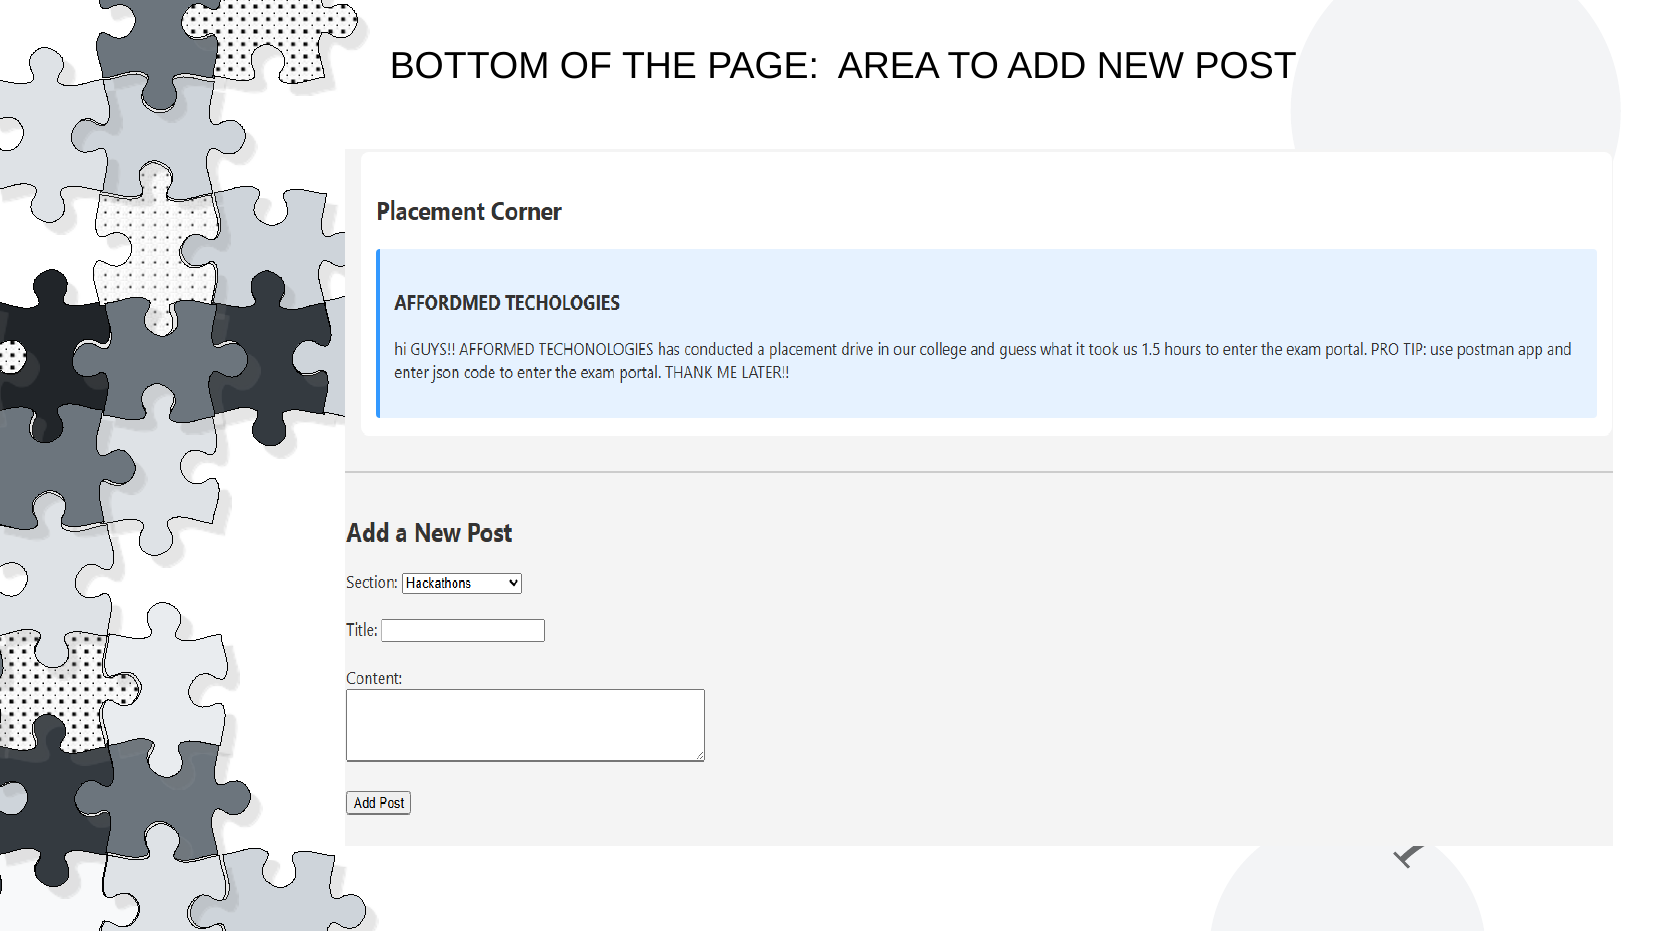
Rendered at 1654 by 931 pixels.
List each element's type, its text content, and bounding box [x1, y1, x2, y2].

picture [0, 642, 139, 753]
picture [93, 172, 218, 336]
picture [181, 0, 358, 83]
picture [0, 340, 27, 373]
picture [0, 635, 6, 646]
text_box BOTTOM OF THE PAGE: AREA TO ADD NEW POST [375, 37, 1501, 137]
picture [345, 149, 1613, 846]
